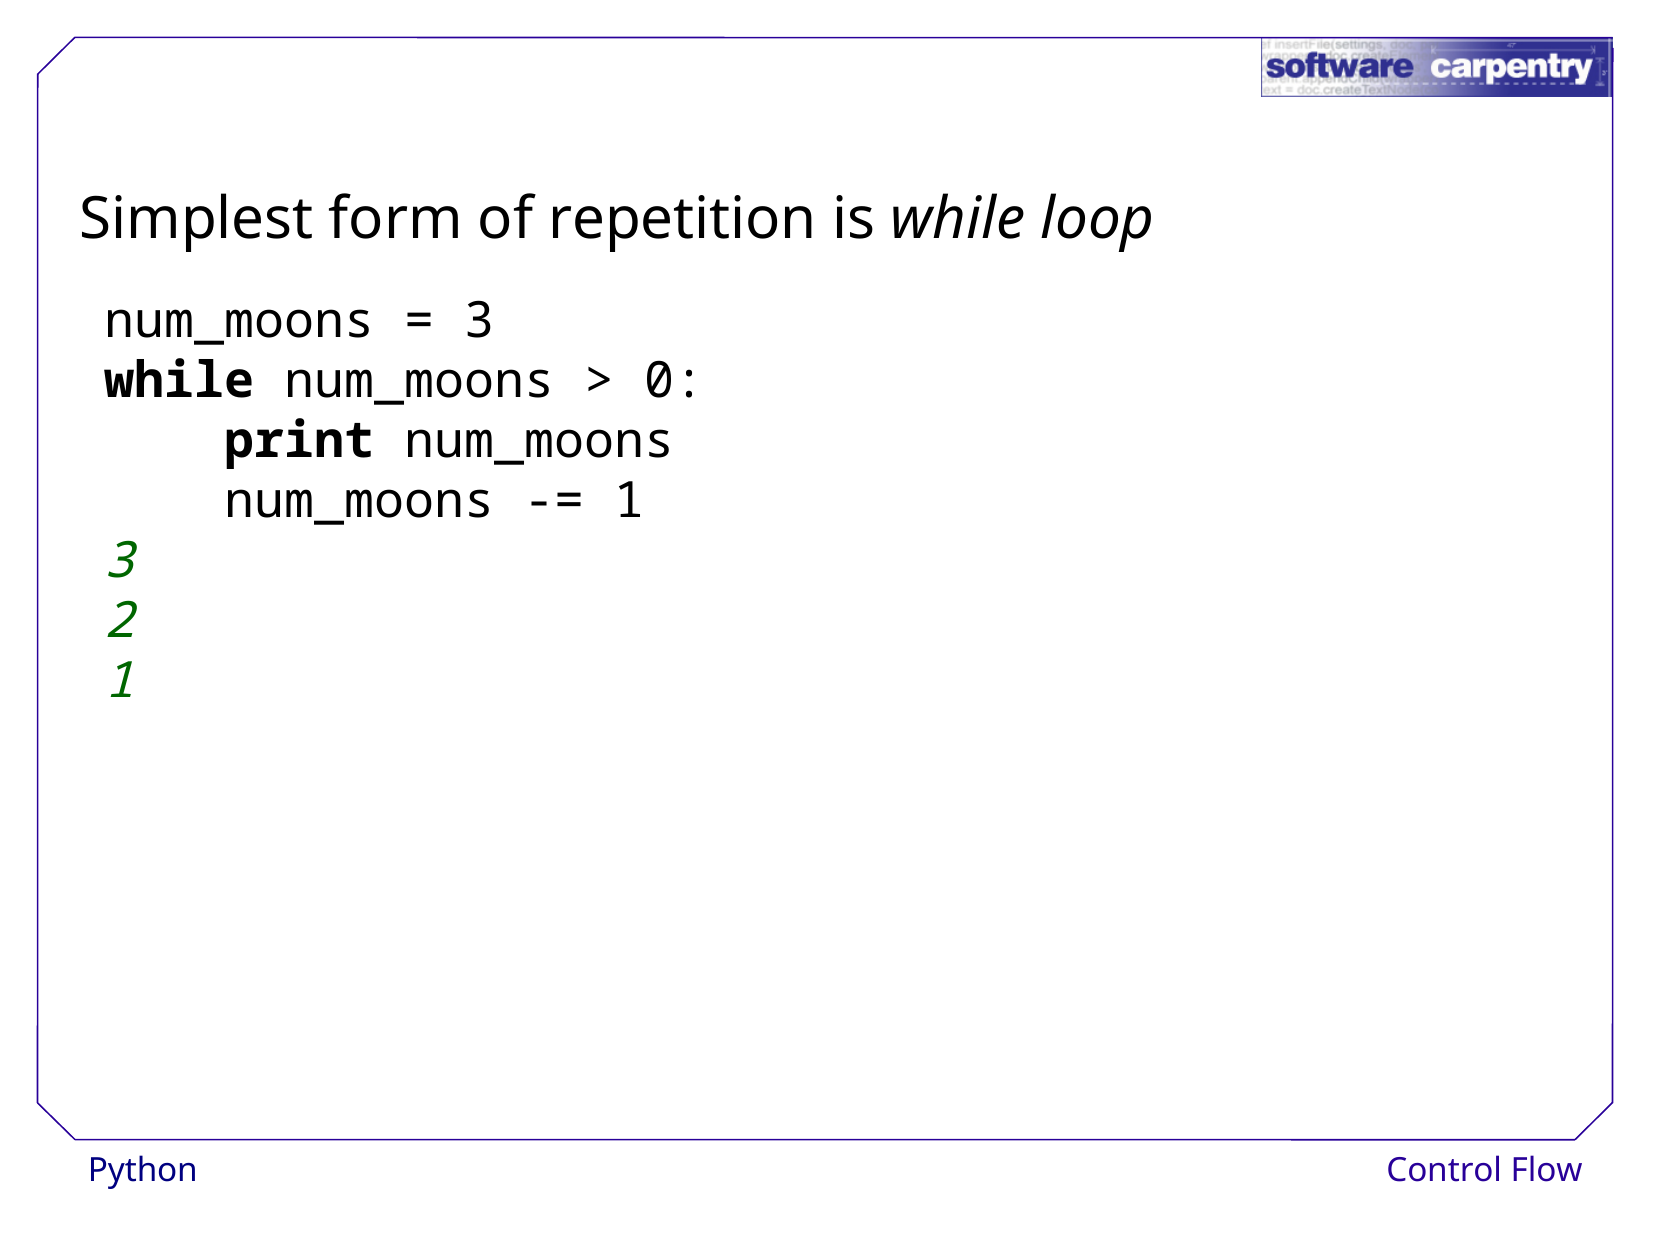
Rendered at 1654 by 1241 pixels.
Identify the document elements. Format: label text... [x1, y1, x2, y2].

picture [1261, 39, 1613, 97]
text_box num_moons = 3 while num_moons > 0: print num_moons num_moons -= 1 3 2 1 [89, 279, 1512, 715]
text_box Simplest form of repetition is while loop [65, 138, 1320, 259]
